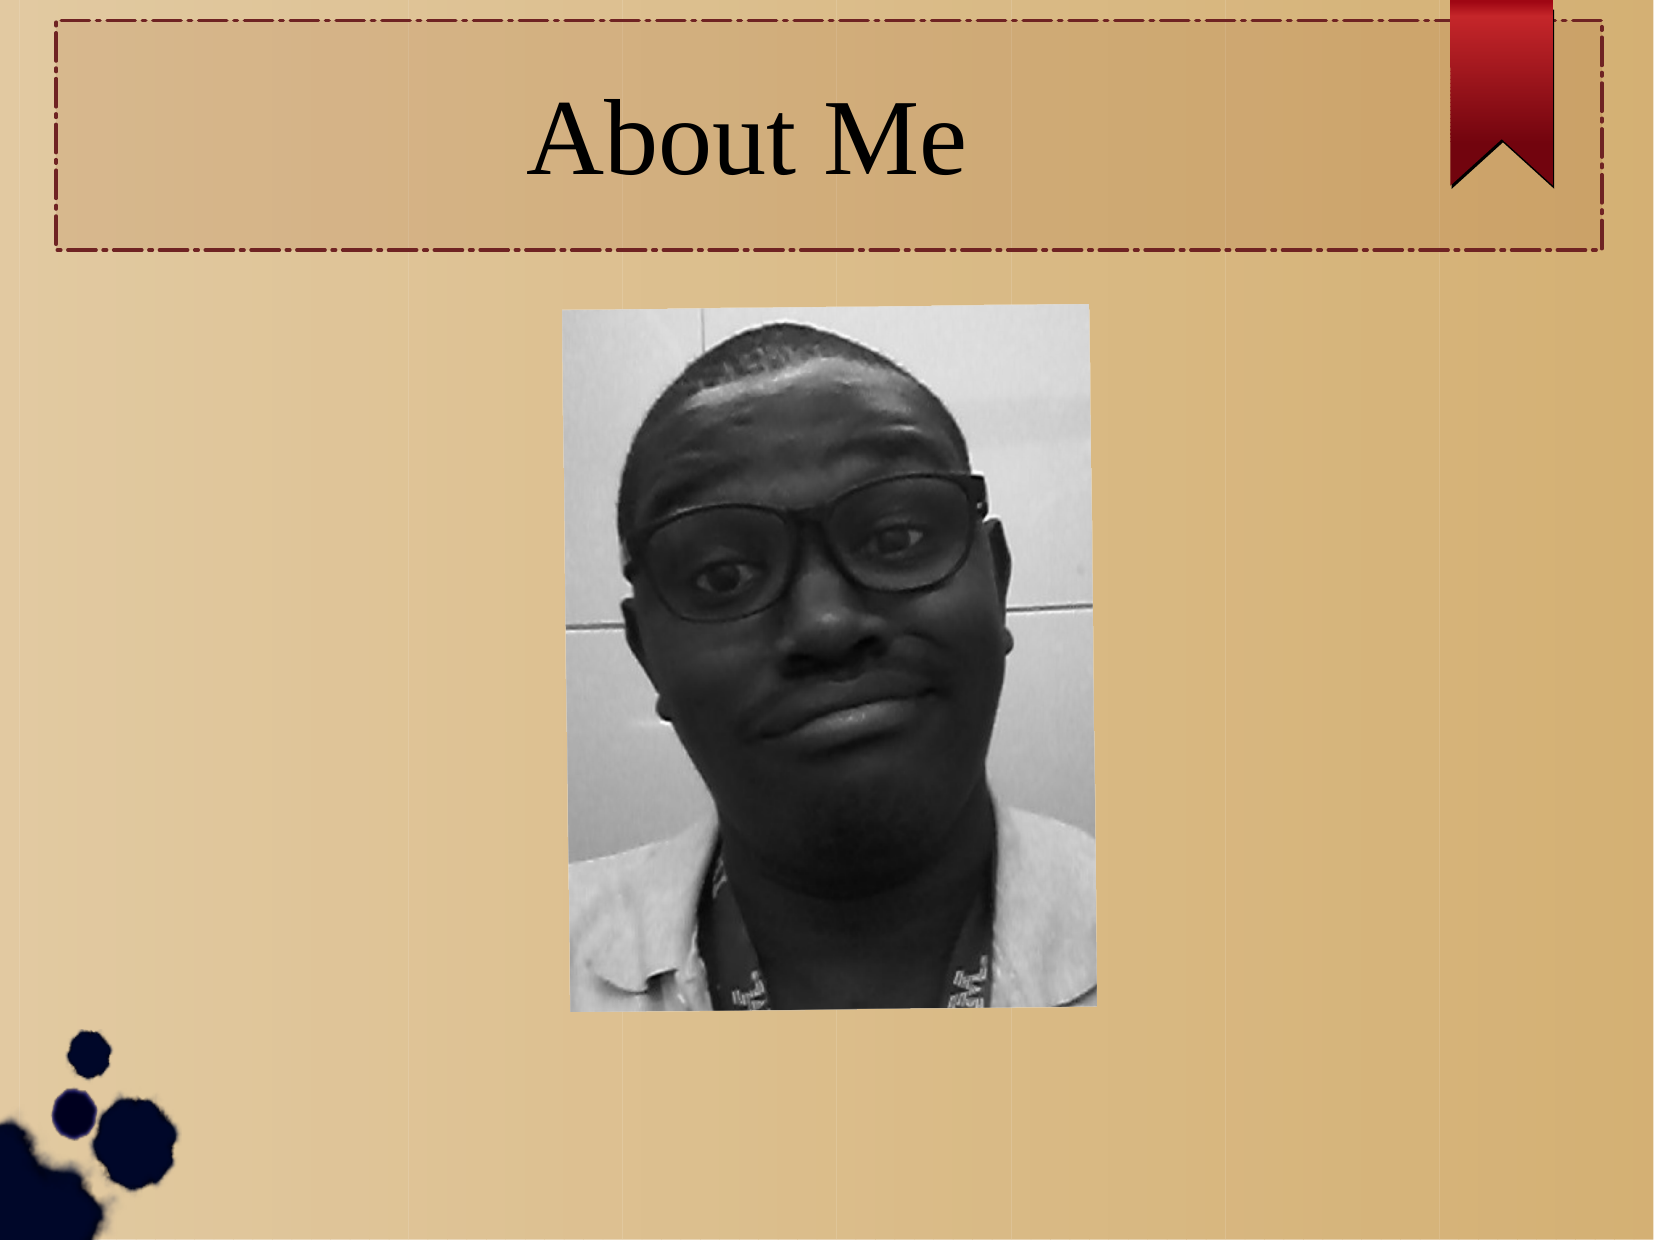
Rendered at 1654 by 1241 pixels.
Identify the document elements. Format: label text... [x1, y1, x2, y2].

picture [561, 303, 1097, 1012]
title About Me [82, 47, 1412, 229]
